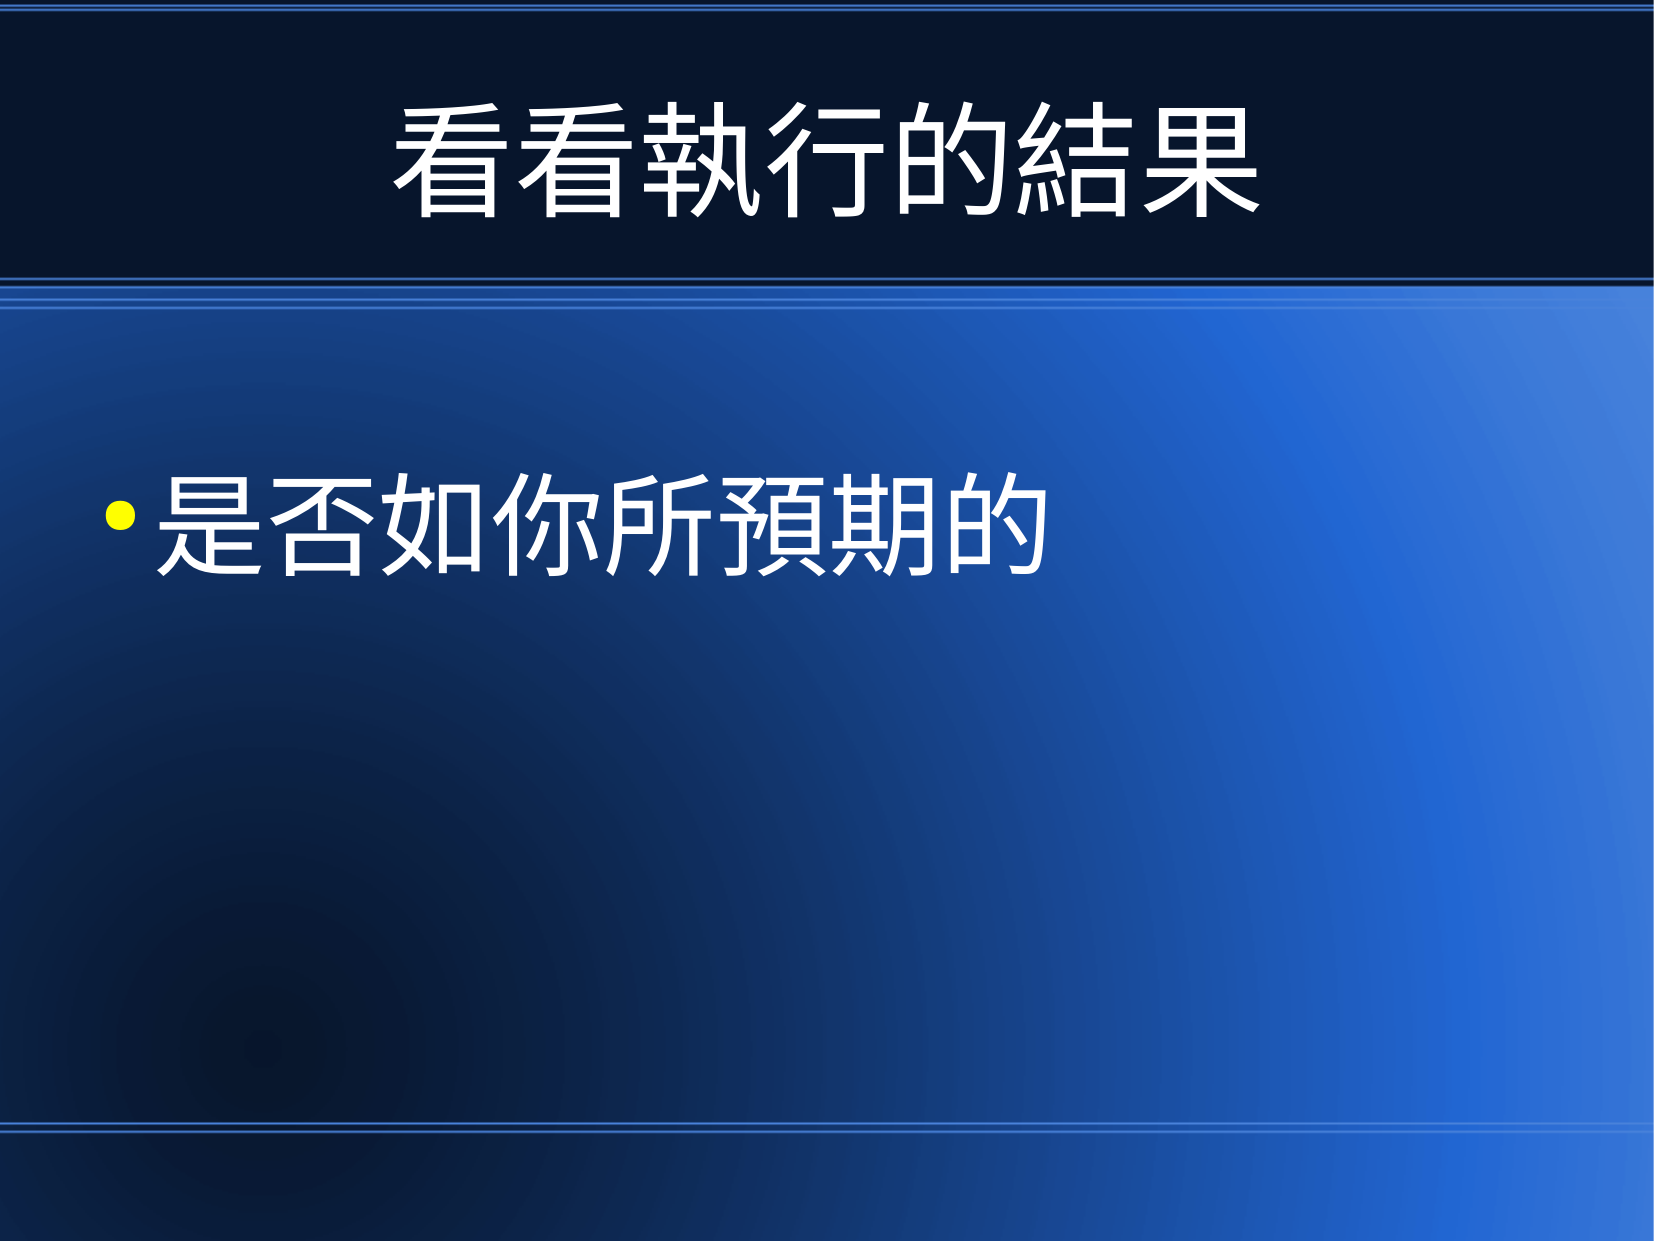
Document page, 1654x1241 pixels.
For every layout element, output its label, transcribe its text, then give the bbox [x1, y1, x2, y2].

title 看看執行的結果 [82, 49, 1571, 257]
list 是否如你所預期的 [82, 355, 1571, 1241]
picture [0, 0, 1654, 1241]
